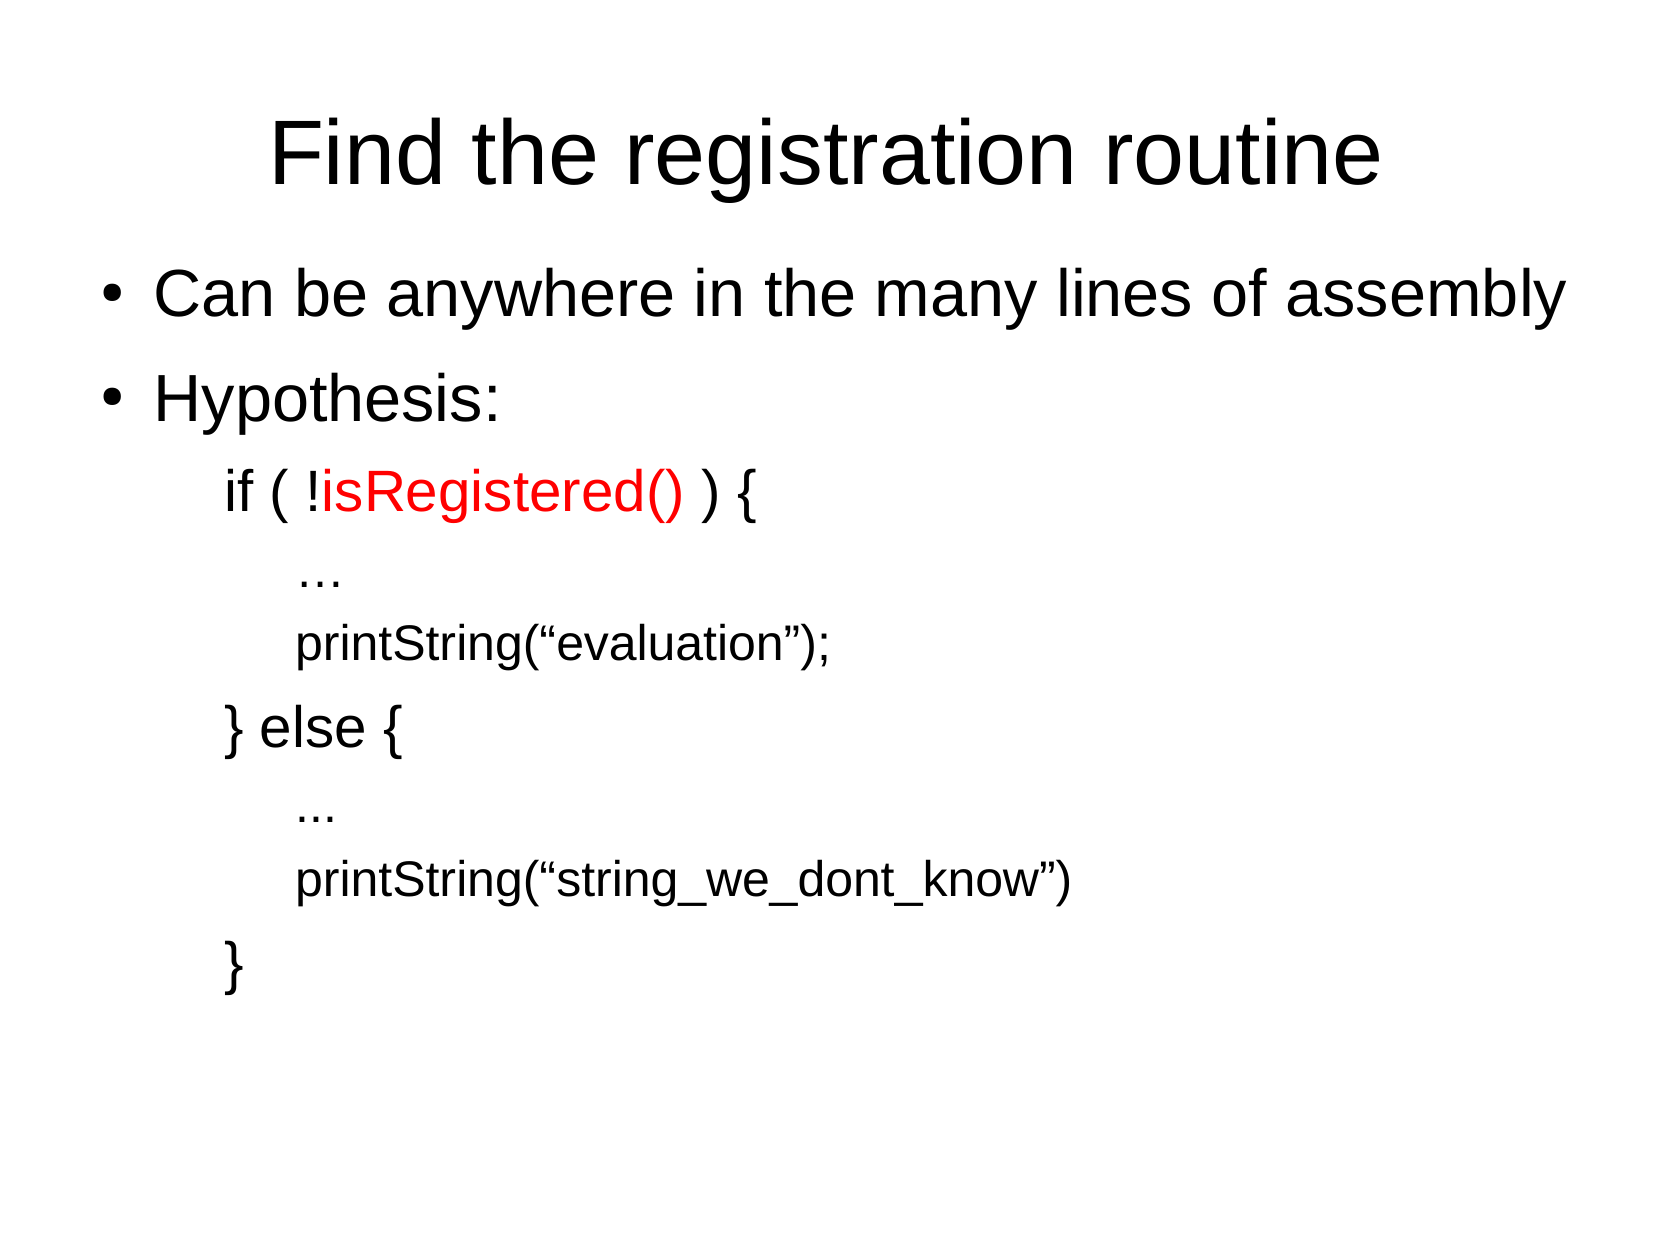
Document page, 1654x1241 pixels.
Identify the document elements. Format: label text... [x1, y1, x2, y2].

title Find the registration routine [82, 49, 1571, 256]
list Can be anywhere in the many lines of assembly Hypothesis: if ( !isRegistered() ) { … printString(“evaluation”); } else { ... printString(“string_we_dont_know”) } [82, 256, 1571, 1156]
